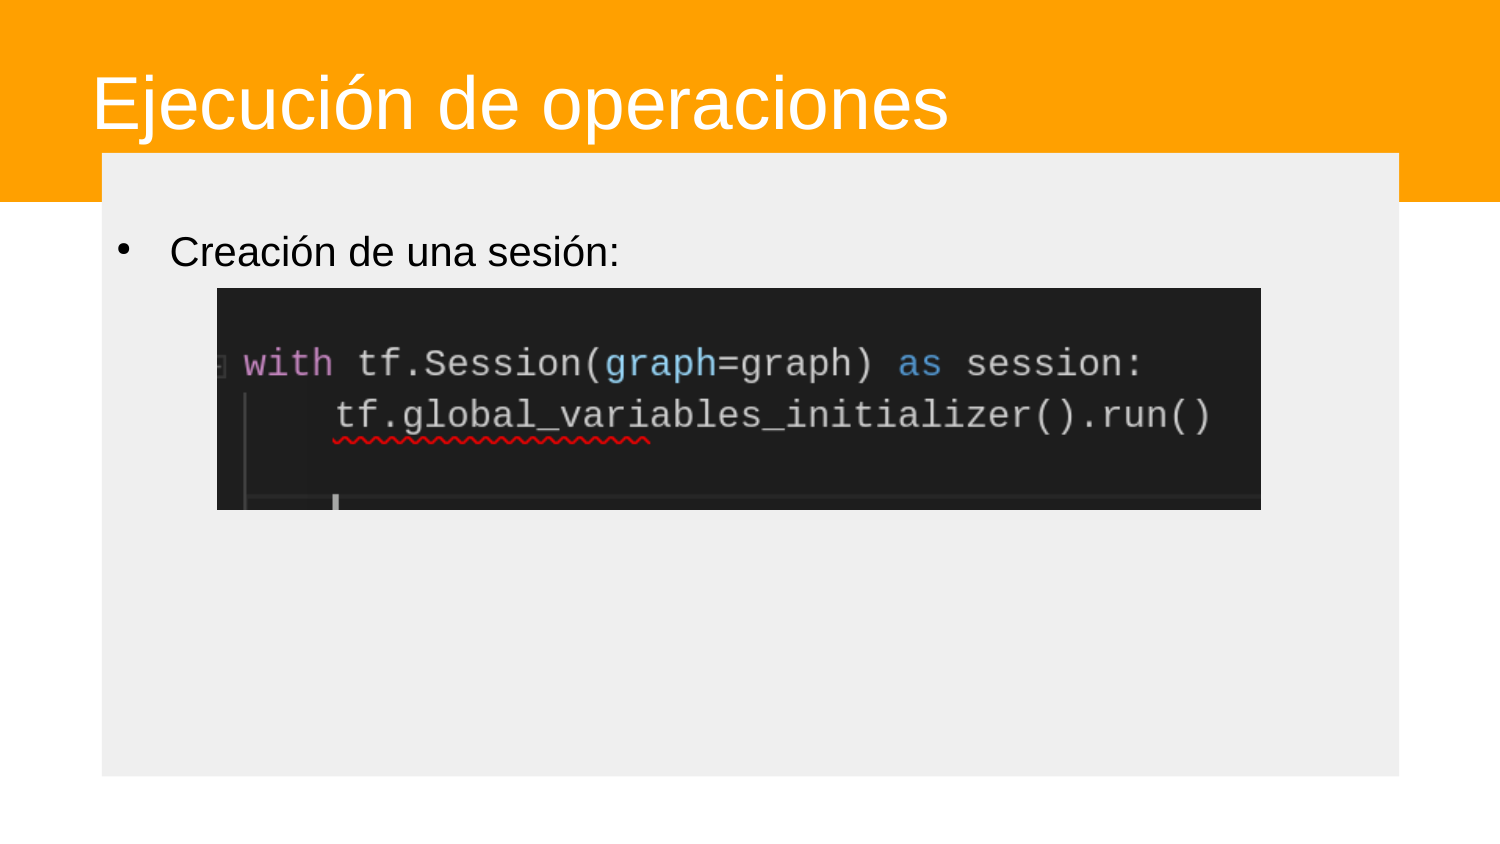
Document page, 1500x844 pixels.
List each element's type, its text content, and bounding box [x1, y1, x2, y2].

title Ejecución de operaciones [76, 17, 1391, 160]
picture [217, 288, 1261, 511]
list Creación de una sesión: [98, 225, 946, 831]
